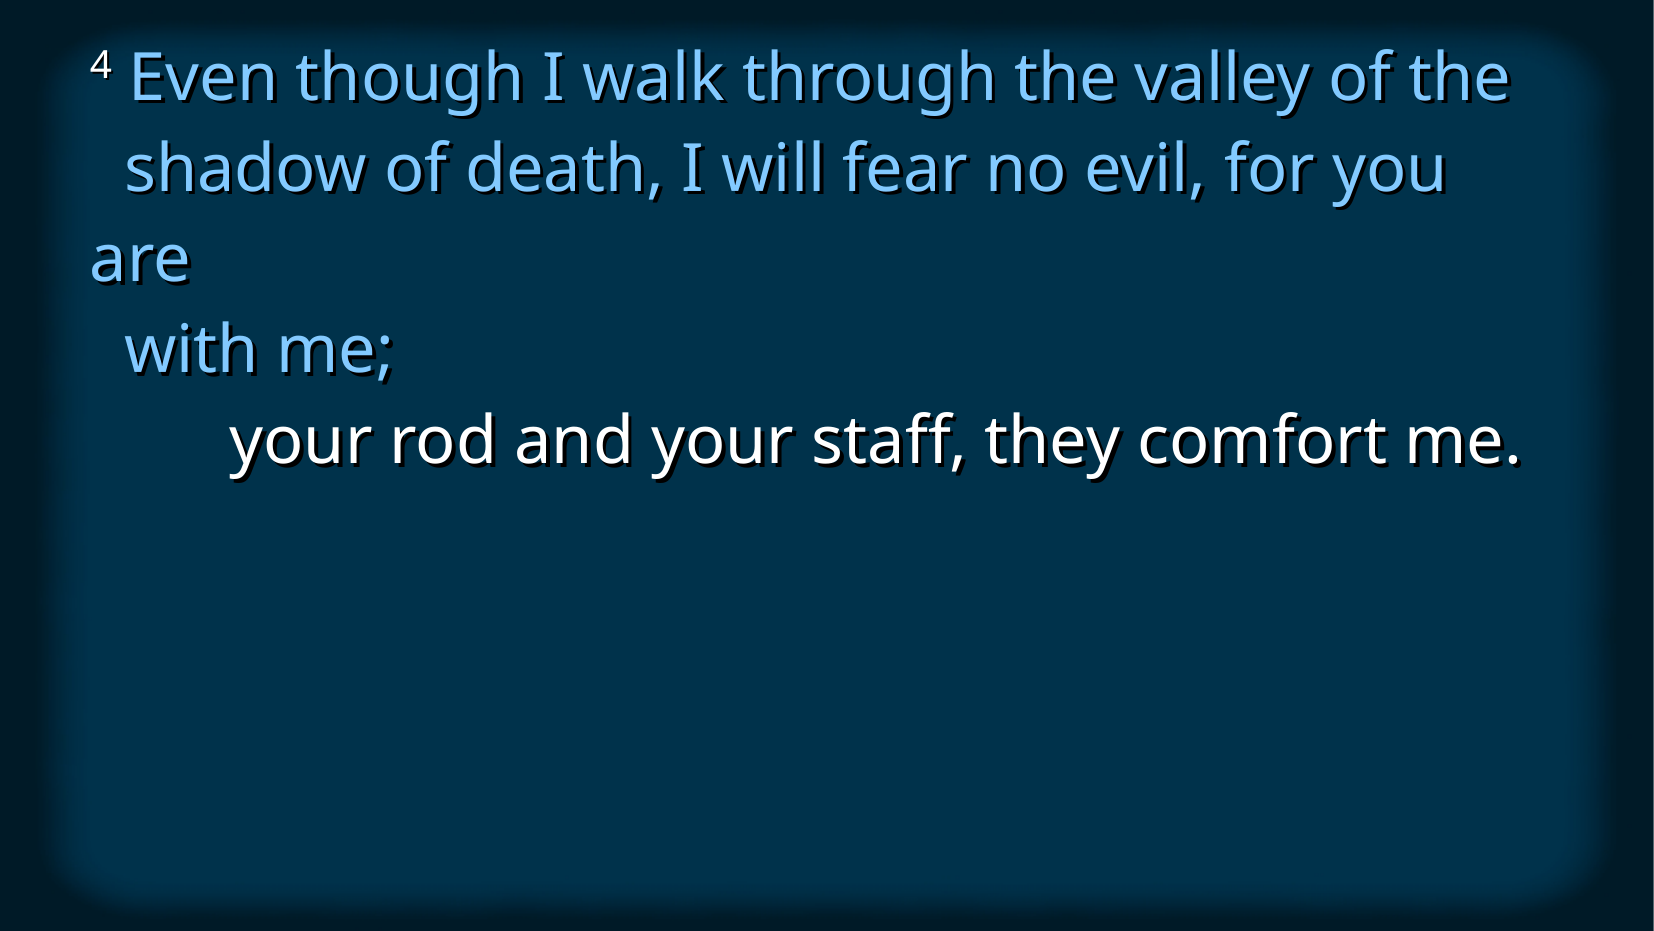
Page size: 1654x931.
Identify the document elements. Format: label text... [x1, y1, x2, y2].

picture [0, 0, 1654, 931]
text_box 4 Even though I walk through the valley of the shadow of death, I will fear no evil, for you are with me; your rod and your staff, they comfort me. [75, 21, 1576, 451]
